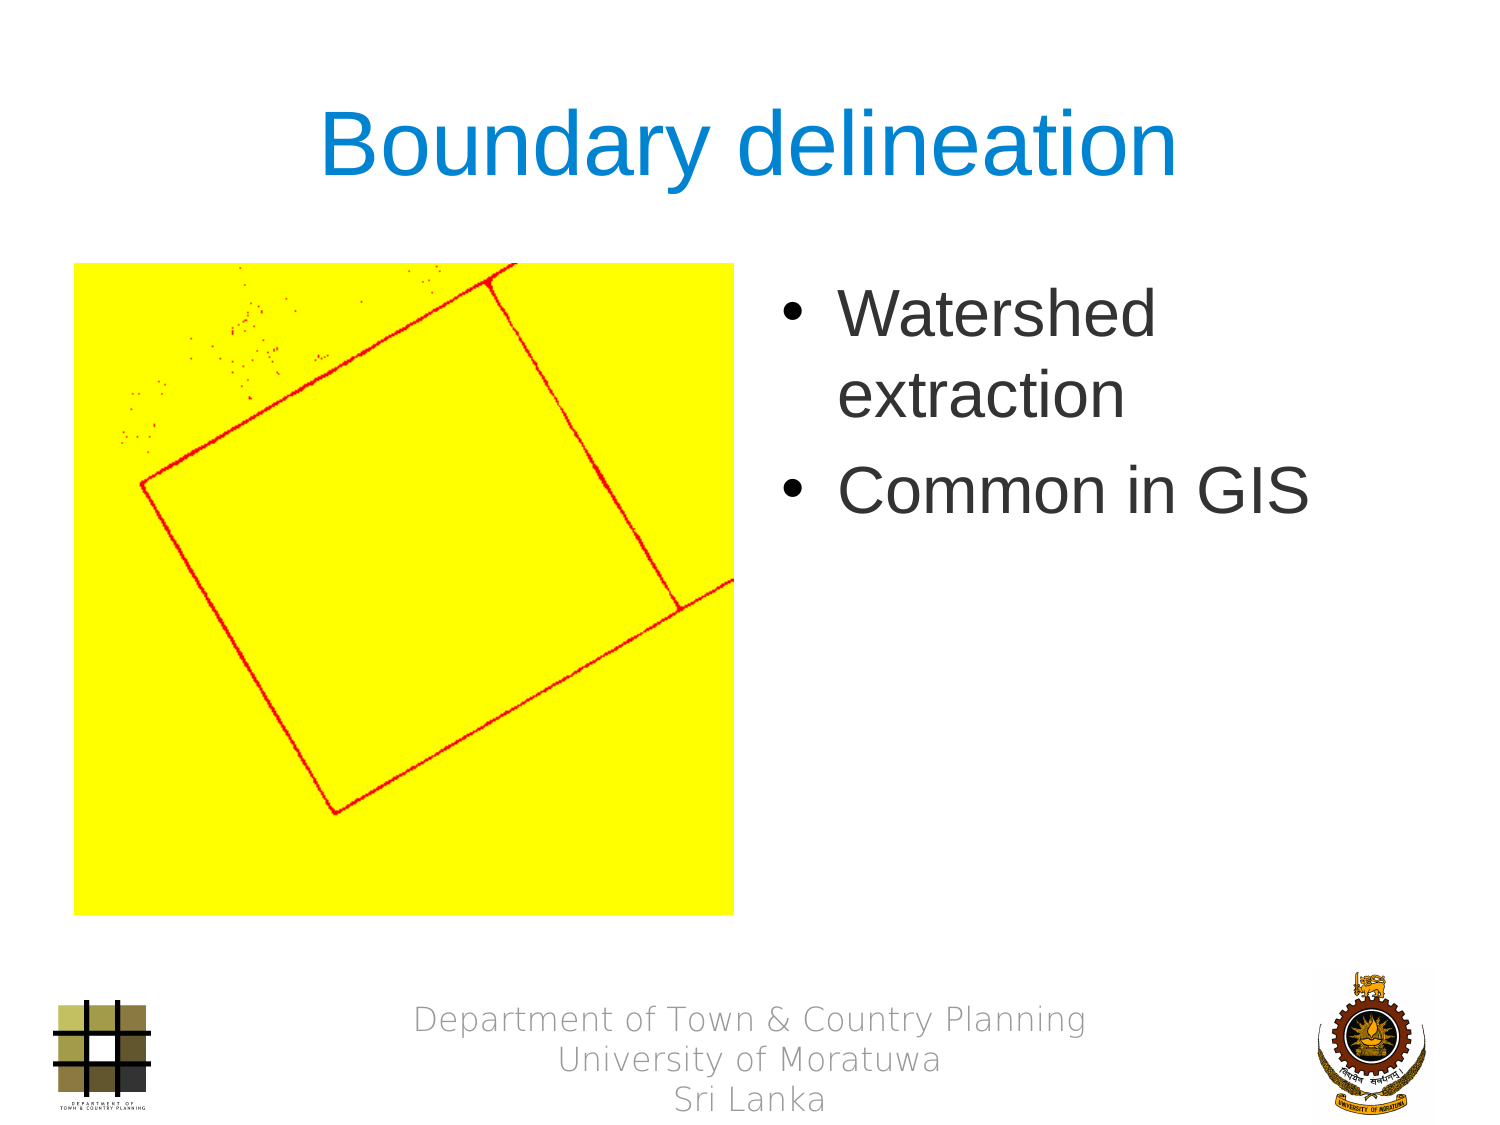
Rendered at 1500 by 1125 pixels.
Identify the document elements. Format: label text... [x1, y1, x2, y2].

picture [53, 1000, 151, 1110]
list Watershed extraction Common in GIS [766, 262, 1426, 916]
picture [74, 263, 734, 915]
picture [1312, 966, 1435, 1125]
title Boundary delineation [75, 45, 1426, 233]
